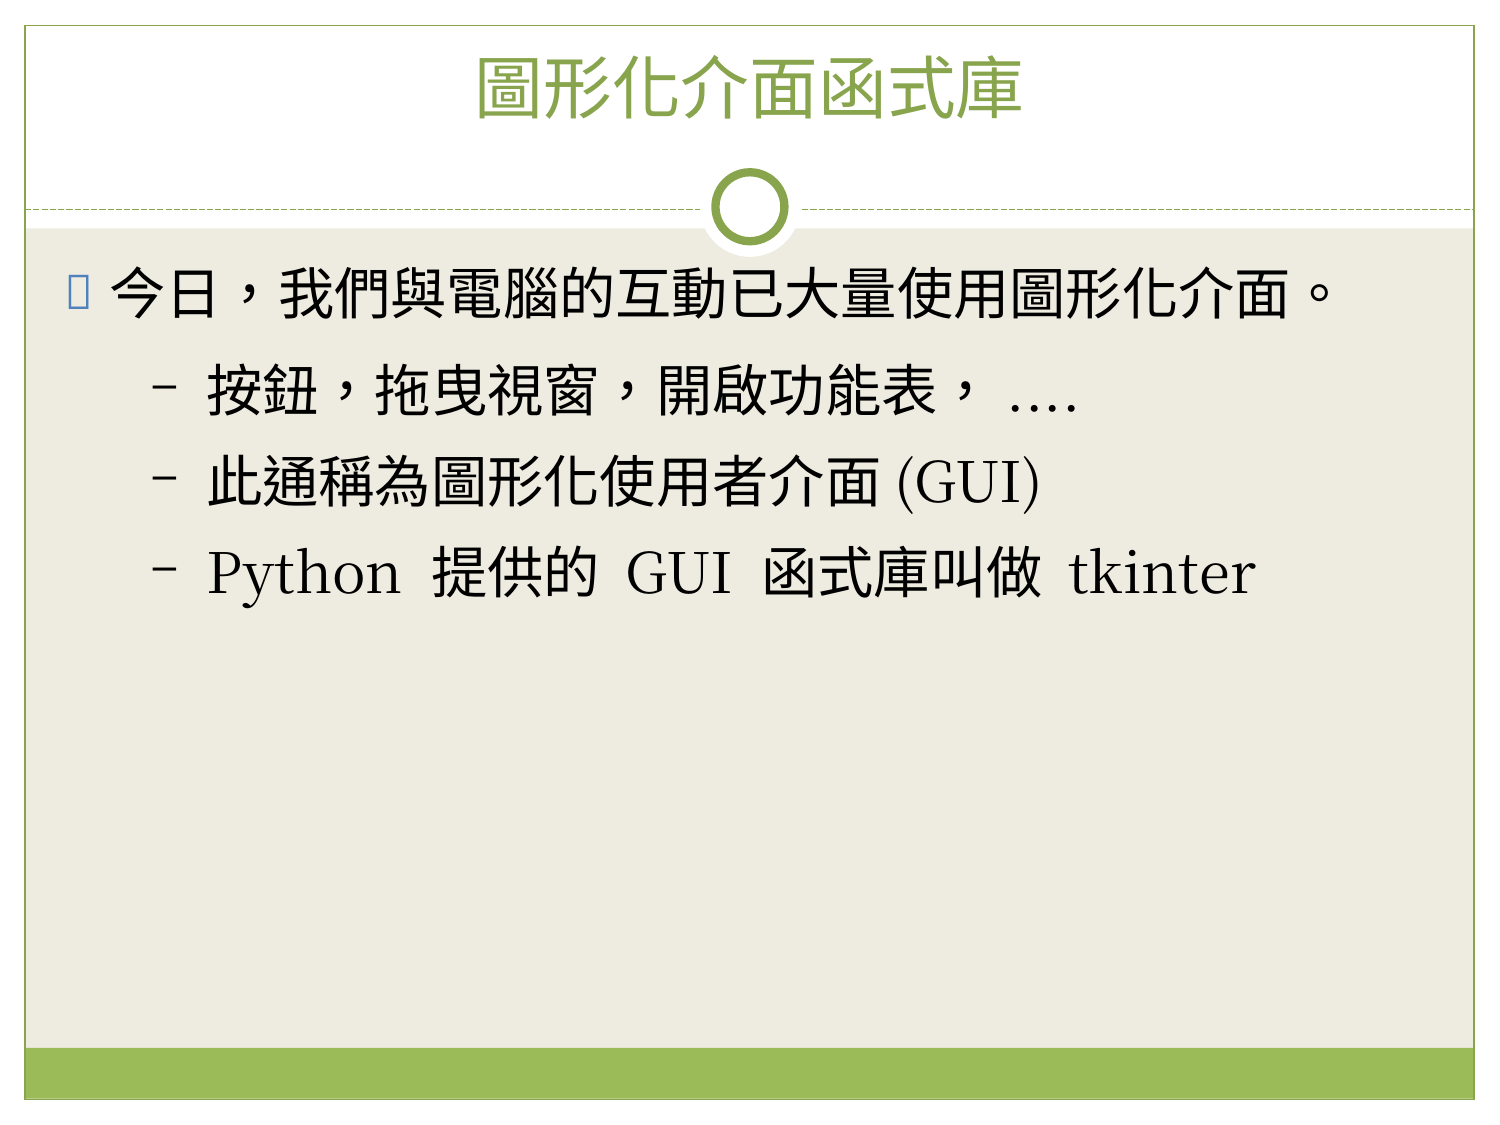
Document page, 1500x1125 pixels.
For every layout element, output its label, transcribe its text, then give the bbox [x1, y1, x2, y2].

list 今日，我們與電腦的互動已大量使用圖形化介面。 按鈕，拖曳視窗，開啟功能表，.... 此通稱為圖形化使用者介面(GUI) Python 提供的 GUI 函式庫叫做 tkinter [49, 250, 1445, 1001]
title 圖形化介面函式庫 [49, 37, 1450, 162]
